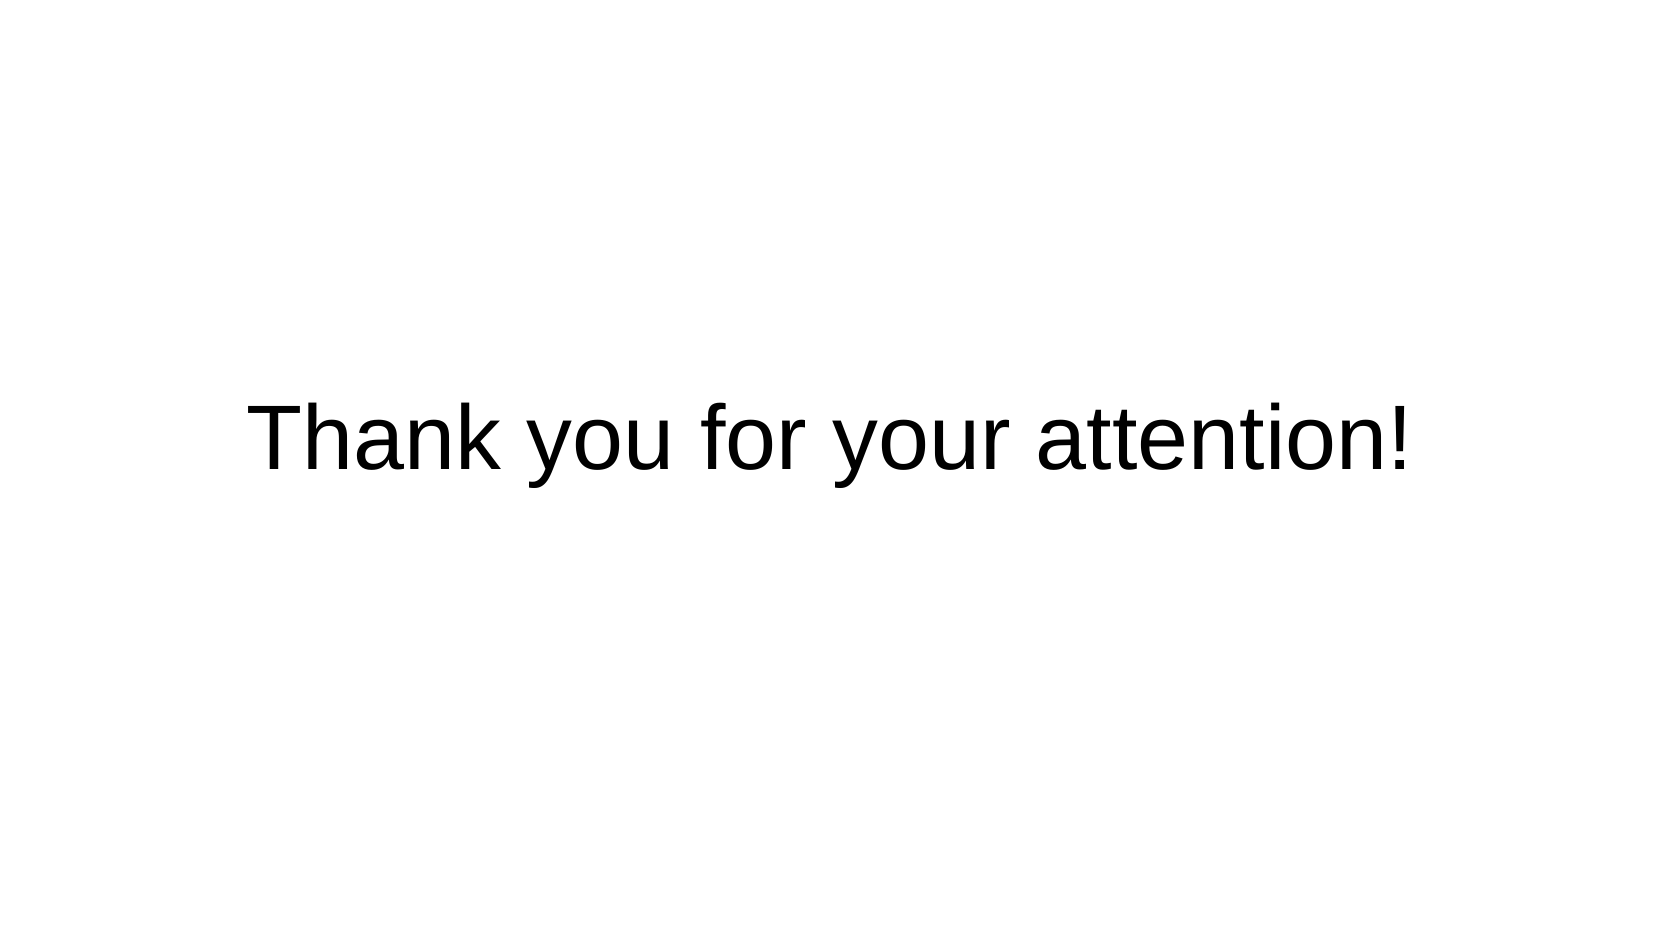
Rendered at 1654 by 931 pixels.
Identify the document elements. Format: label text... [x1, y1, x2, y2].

title Thank you for your attention! [86, 360, 1576, 516]
